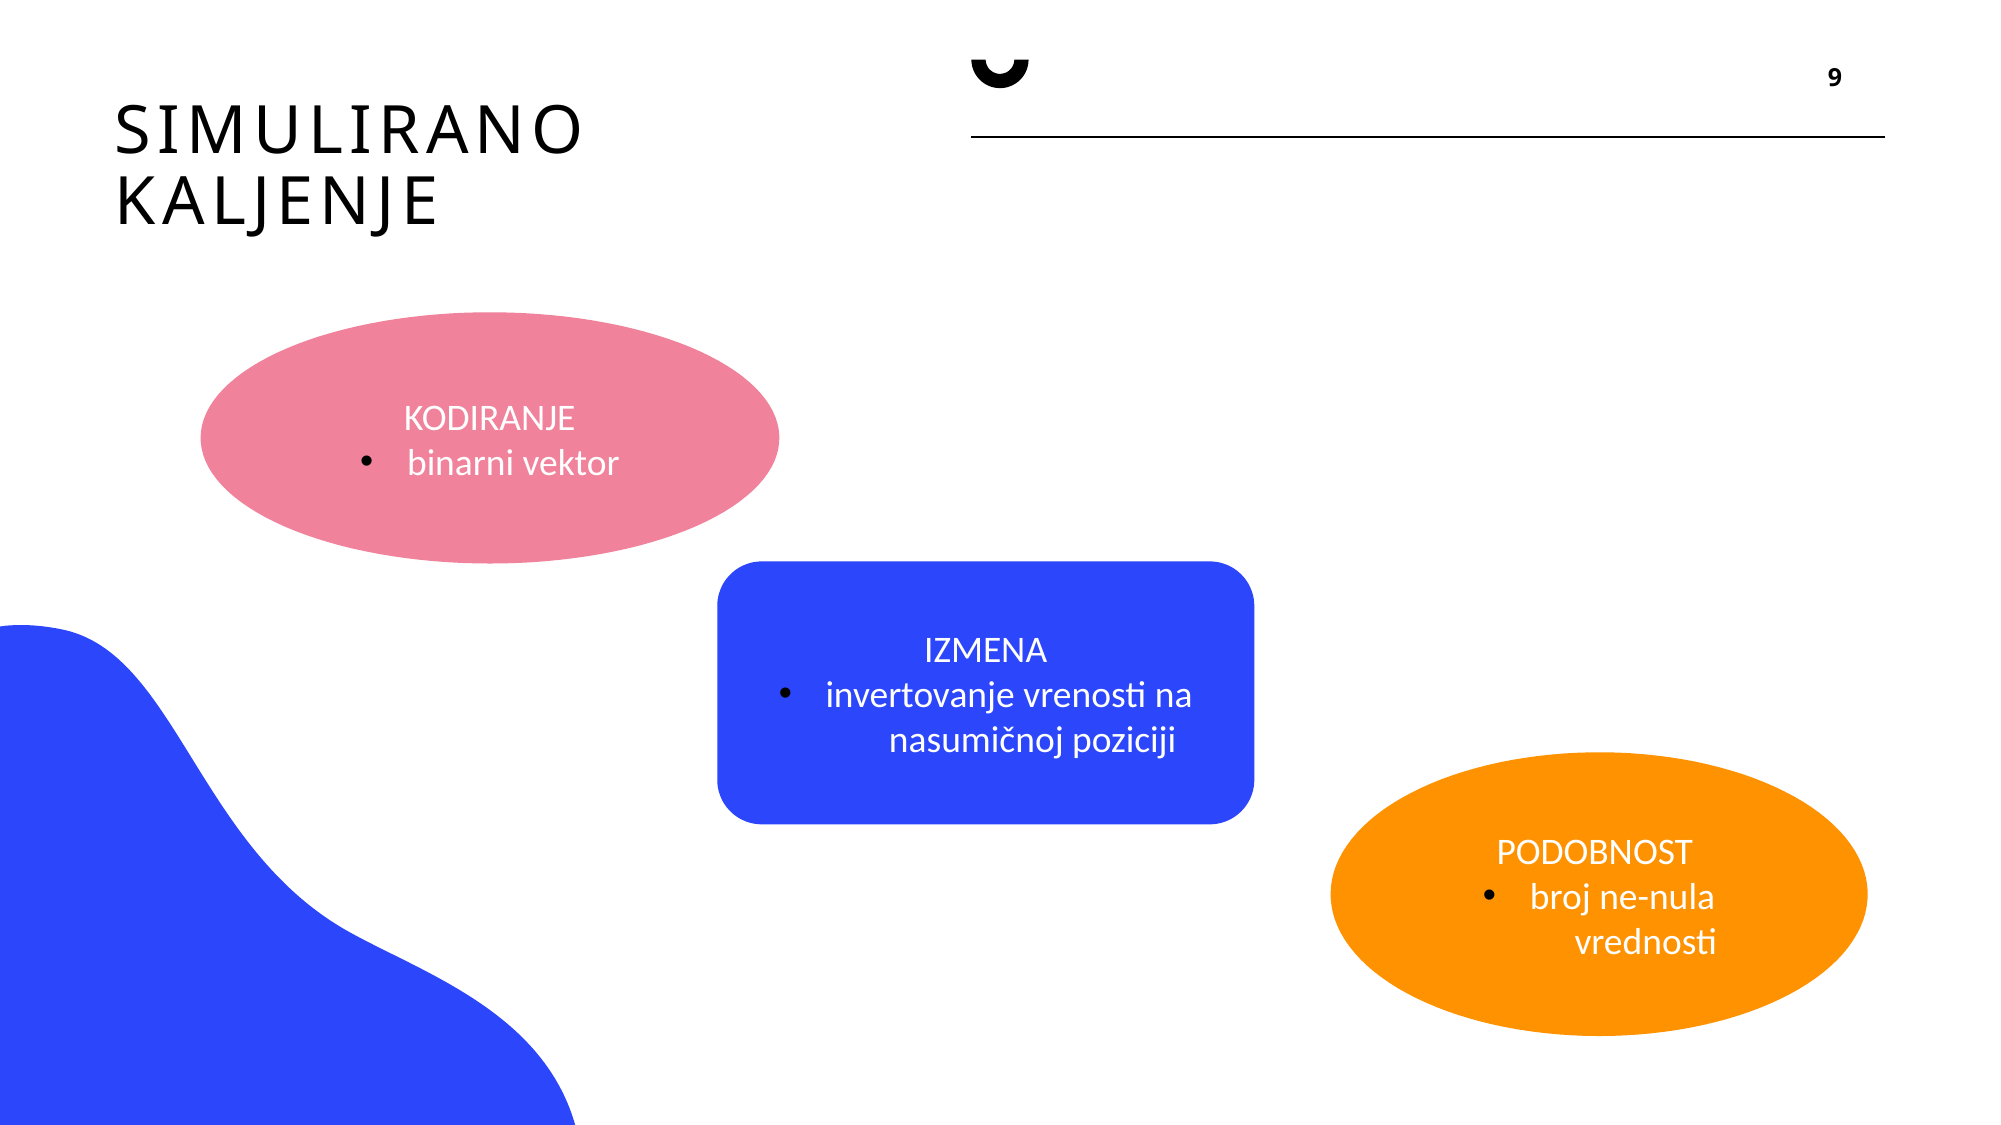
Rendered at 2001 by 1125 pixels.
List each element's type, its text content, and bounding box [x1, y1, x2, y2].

text_box PODOBNOST broj ne-nula vrednosti [1331, 753, 1867, 1036]
text_box [1827, 25, 1886, 103]
title Simulirano kaljenje [114, 88, 933, 385]
text_box IZMENA invertovanje vrenosti na nasumičnoj poziciji [718, 562, 1254, 824]
text_box KODIRANJE binarni vektor [201, 313, 779, 563]
